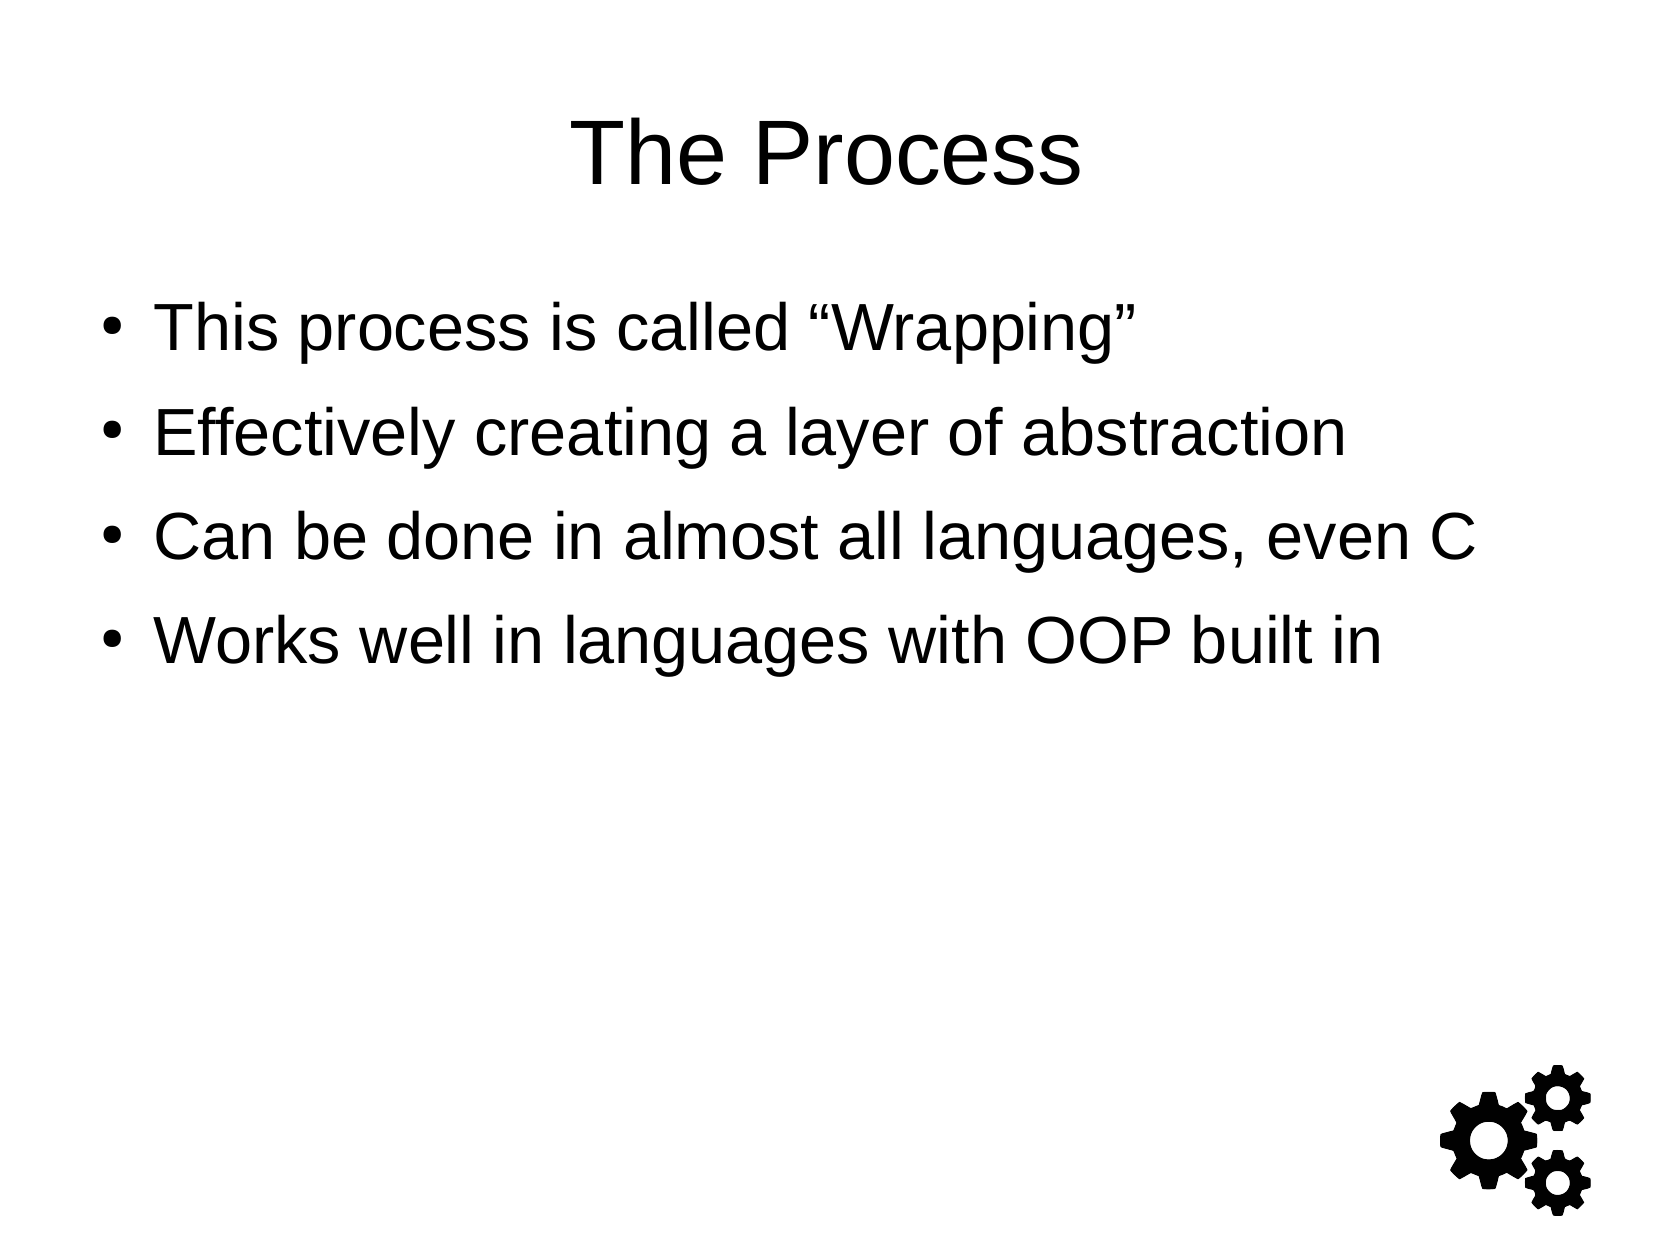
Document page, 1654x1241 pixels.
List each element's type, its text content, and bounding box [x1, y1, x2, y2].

title The Process [82, 49, 1571, 257]
picture [1440, 1065, 1591, 1216]
list This process is called “Wrapping” Effectively creating a layer of abstraction Can be done in almost all languages, even C Works well in languages with OOP built in [82, 290, 1571, 1010]
